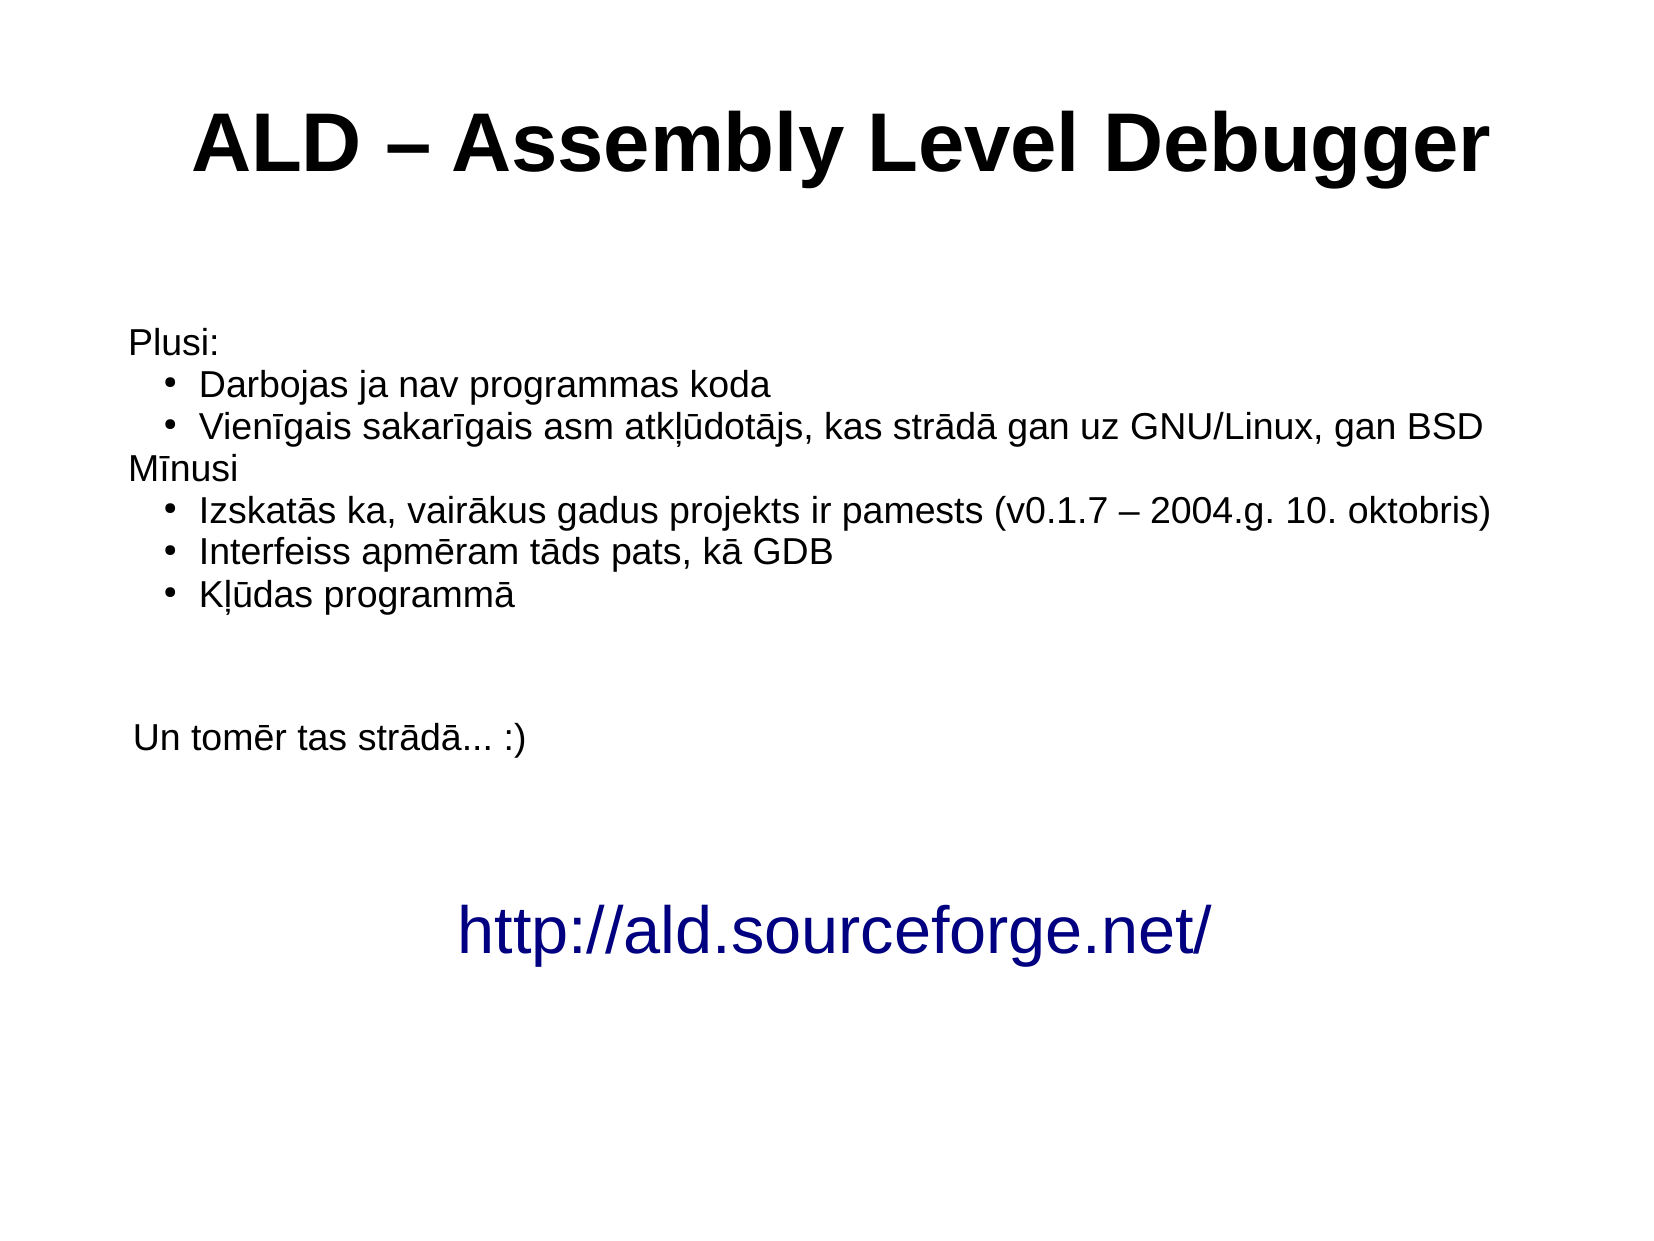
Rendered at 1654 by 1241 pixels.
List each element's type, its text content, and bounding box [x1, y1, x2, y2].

text_box Plusi: Darbojas ja nav programmas koda Vienīgais sakarīgais asm atkļūdotājs, kas strādā gan uz GNU/Linux, gan BSD Mīnusi Izskatās ka, vairākus gadus projekts ir pamests (v0.1.7 – 2004.g. 10. oktobris) Interfeiss apmēram tāds pats, kā GDB Kļūdas programmā [113, 313, 1620, 623]
text_box http://ald.sourceforge.net/ [442, 885, 1241, 976]
text_box ALD – Assembly Level Debugger [147, 88, 1536, 197]
text_box Un tomēr tas strādā... :) [118, 708, 1536, 766]
